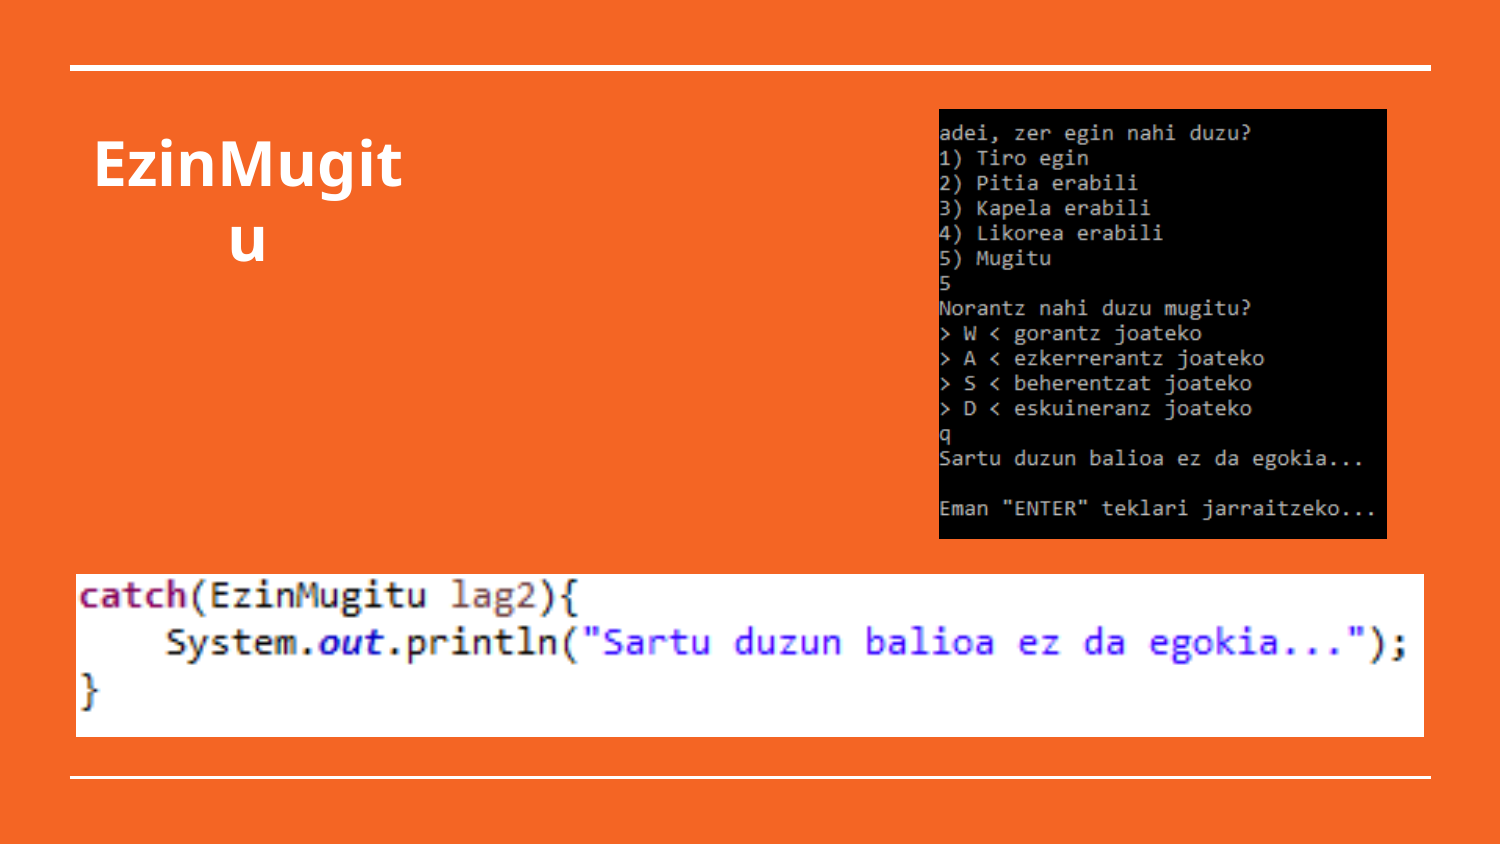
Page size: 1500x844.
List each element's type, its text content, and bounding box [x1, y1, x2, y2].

picture [939, 109, 1387, 539]
title EzinMugitu [64, 109, 432, 235]
picture [76, 574, 1424, 737]
